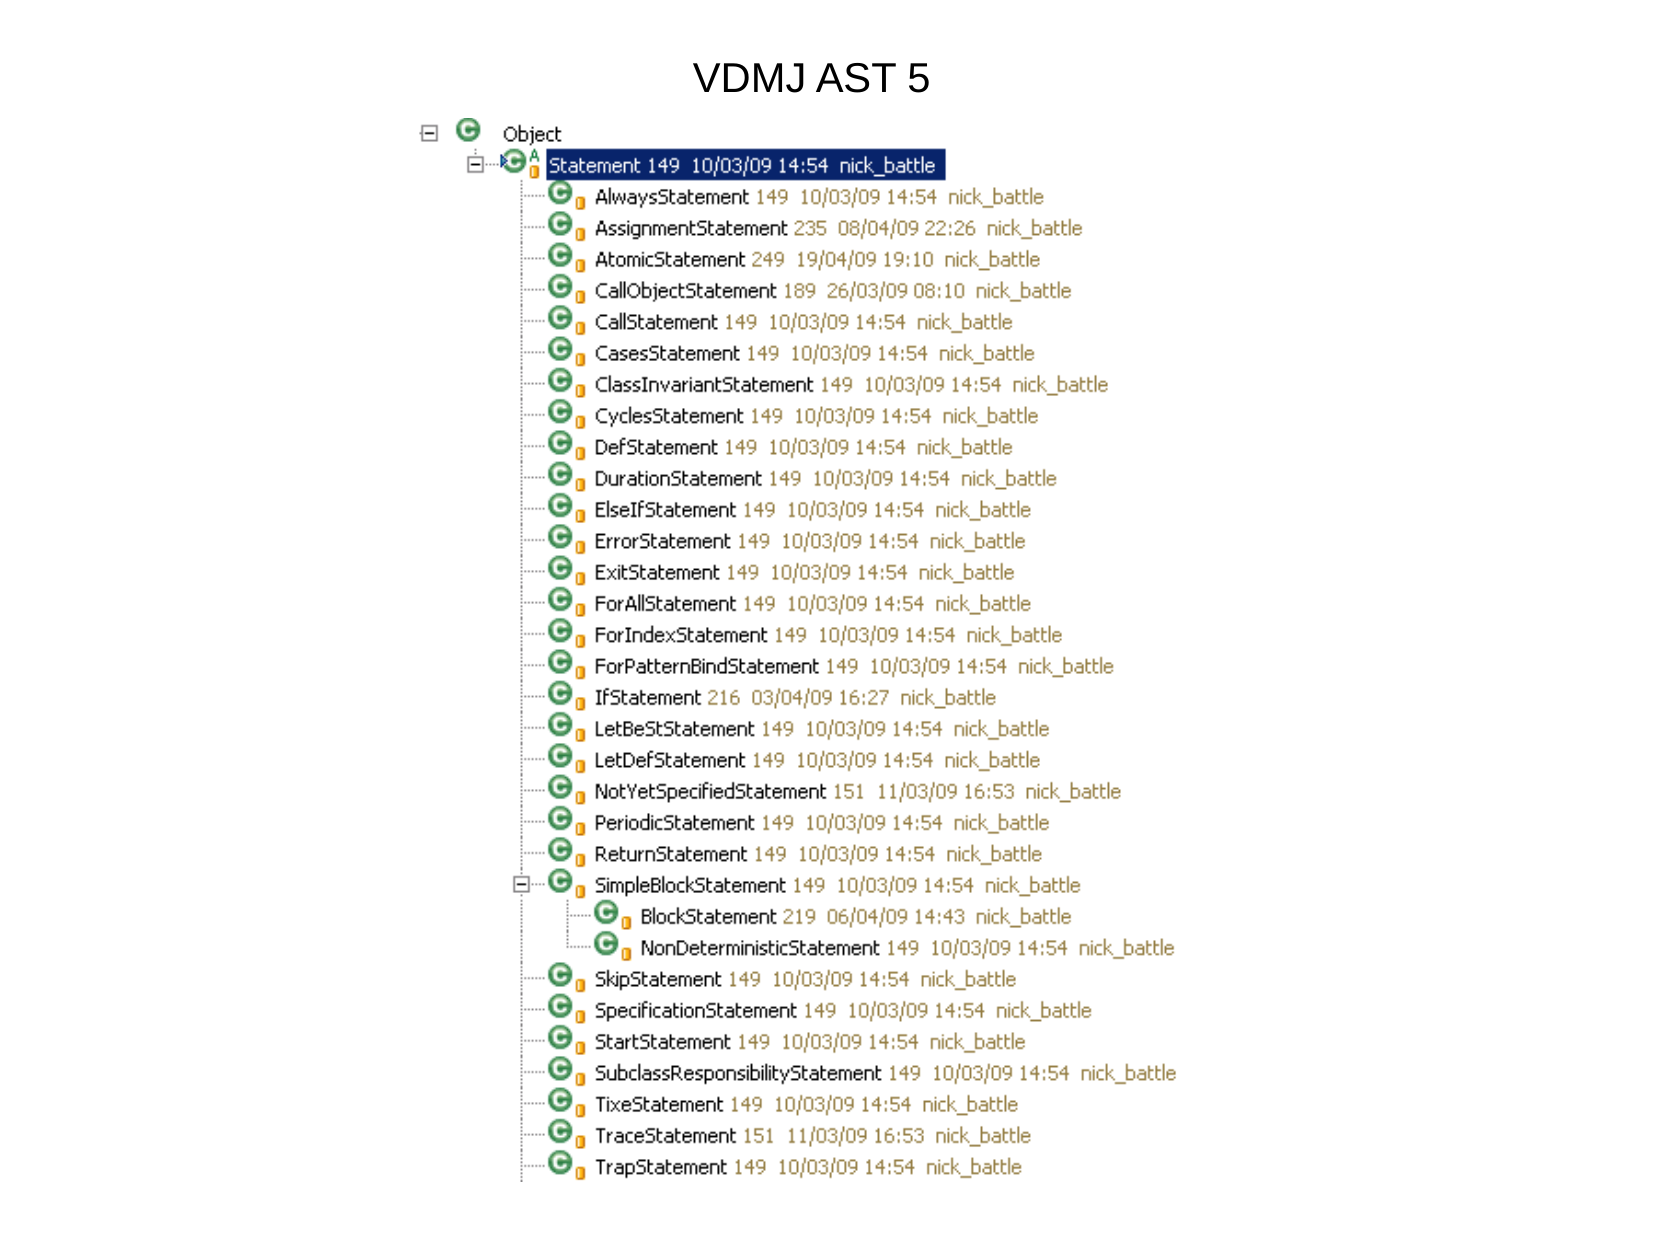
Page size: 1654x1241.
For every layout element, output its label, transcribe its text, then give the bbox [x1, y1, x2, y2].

text_box VDMJ AST 5 [531, 30, 1093, 118]
picture [418, 118, 1211, 1182]
